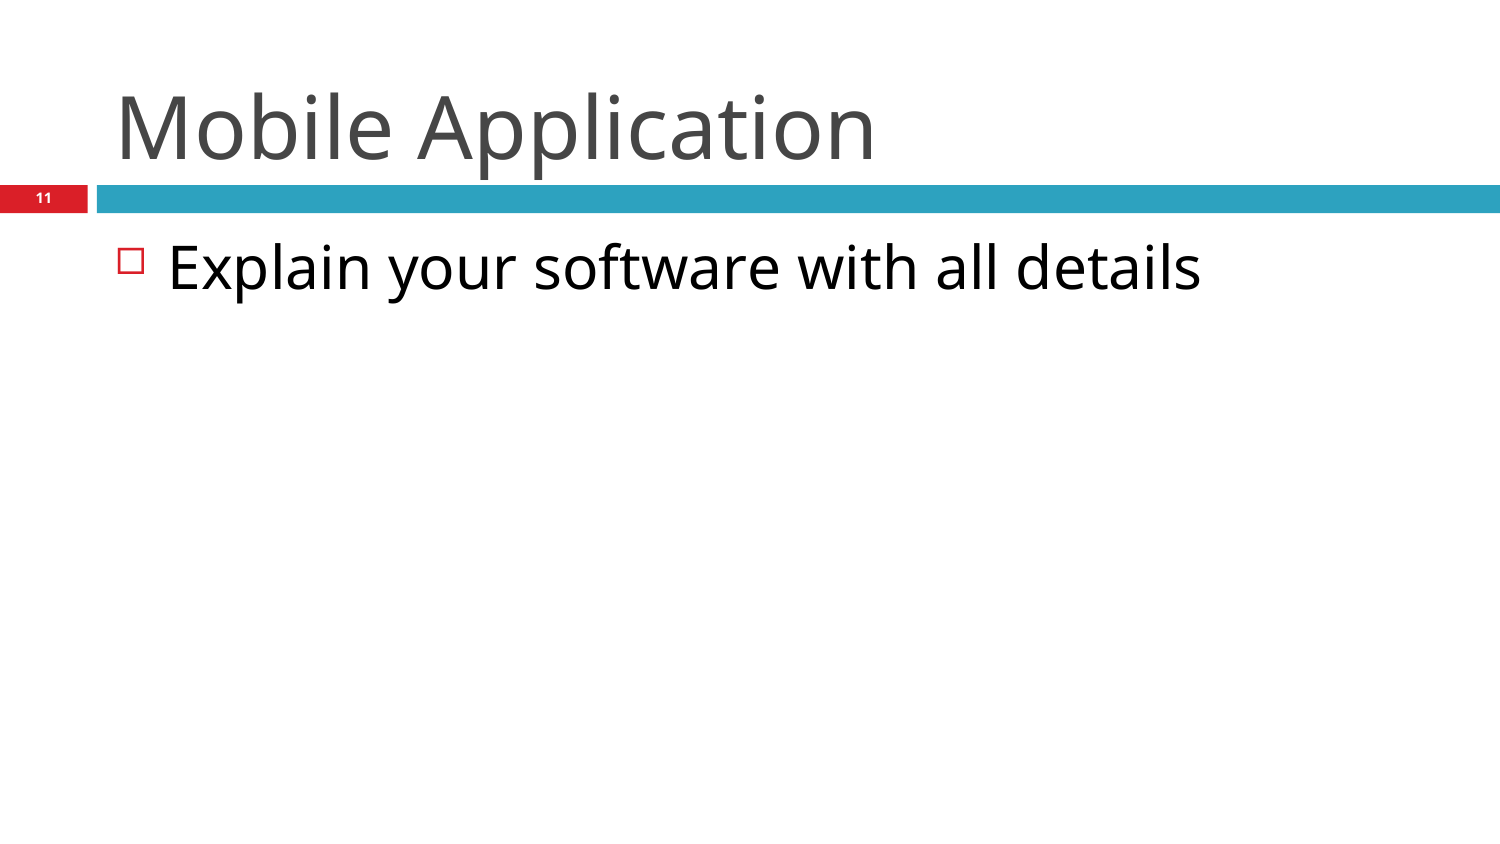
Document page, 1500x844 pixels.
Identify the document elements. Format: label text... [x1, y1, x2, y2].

text_box <number> [0, 184, 88, 215]
title Mobile Application [99, 19, 1438, 185]
list Explain your software with all details [99, 221, 1438, 760]
